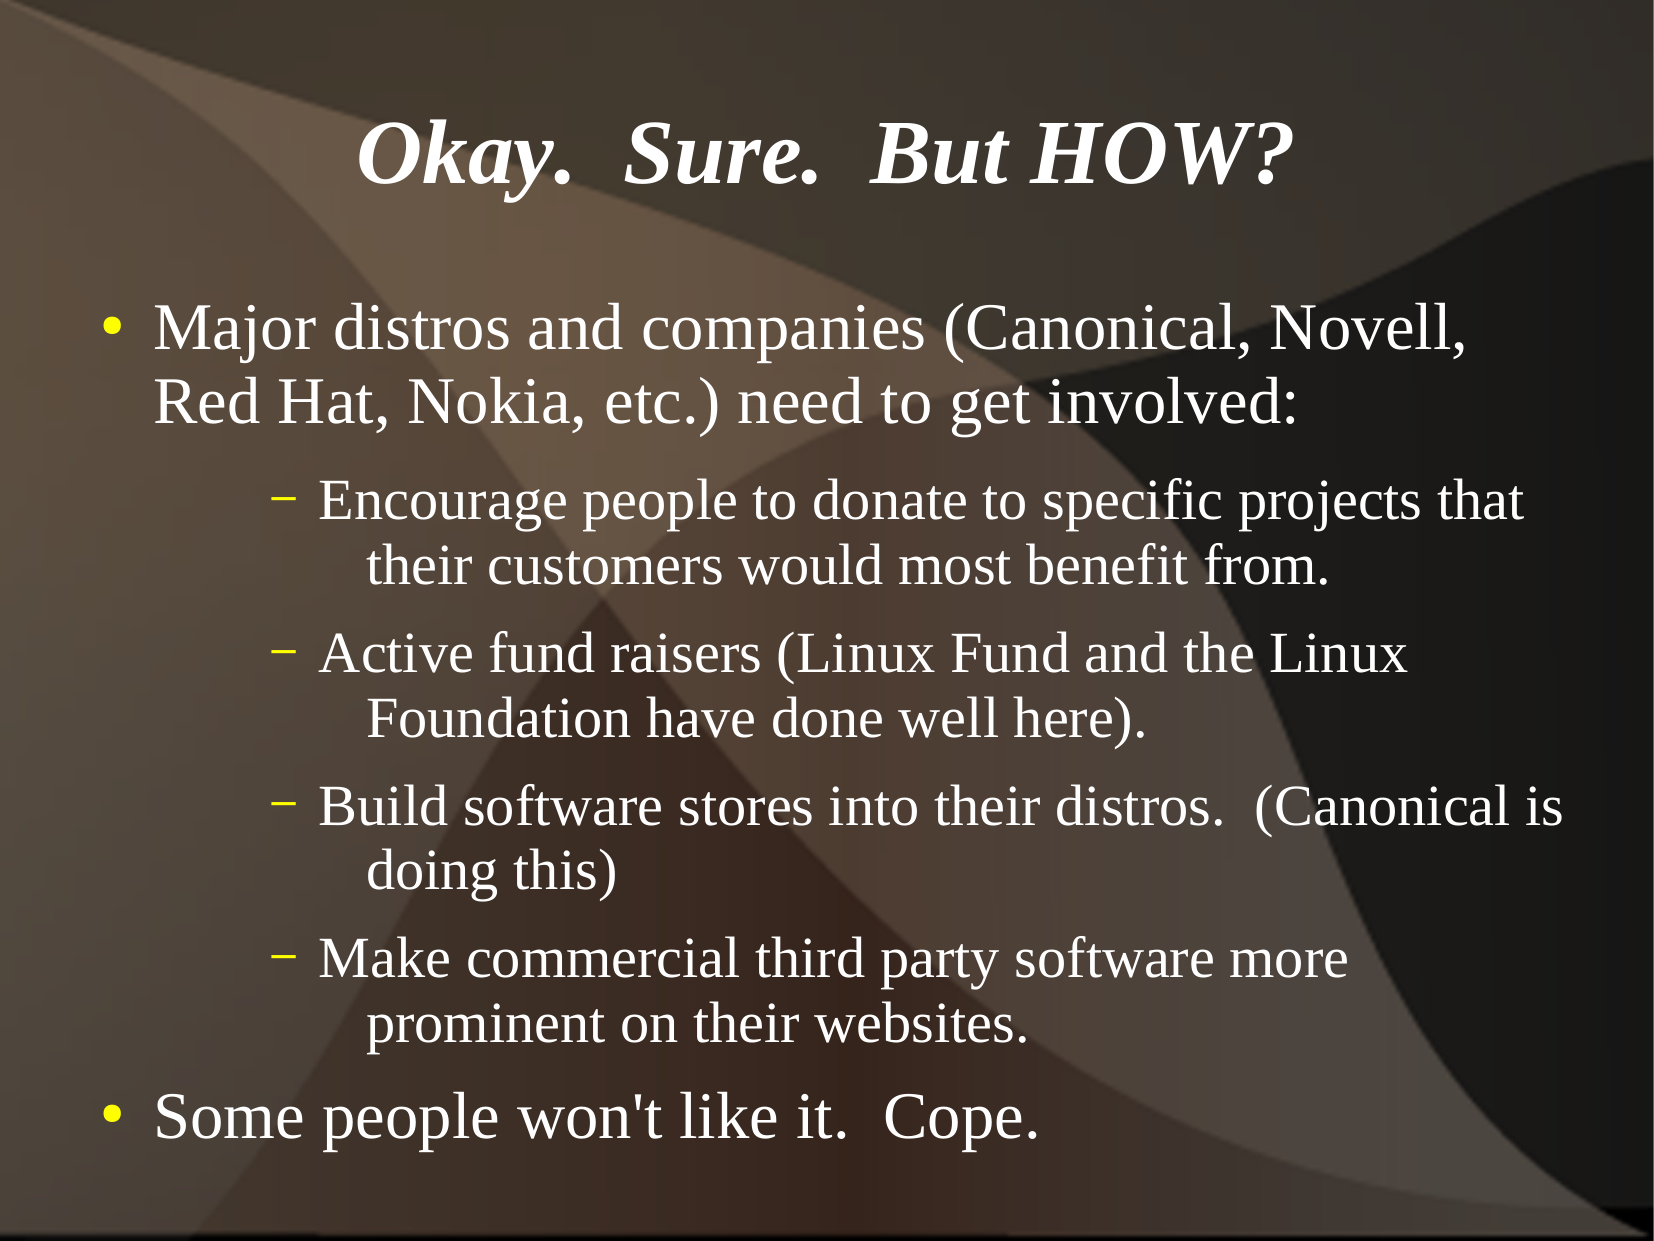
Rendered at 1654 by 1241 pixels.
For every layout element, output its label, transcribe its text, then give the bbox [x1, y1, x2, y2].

picture [0, 0, 1654, 1241]
list Major distros and companies (Canonical, Novell, Red Hat, Nokia, etc.) need to get involved: Encourage people to donate to specific projects that their customers would most benefit from. Active fund raisers (Linux Fund and the Linux Foundation have done well here). Build software stores into their distros. (Canonical is doing this) Make commercial third party software more prominent on their websites. Some people won't like it. Cope. [82, 290, 1571, 1153]
title Okay. Sure. But HOW? [82, 56, 1571, 250]
